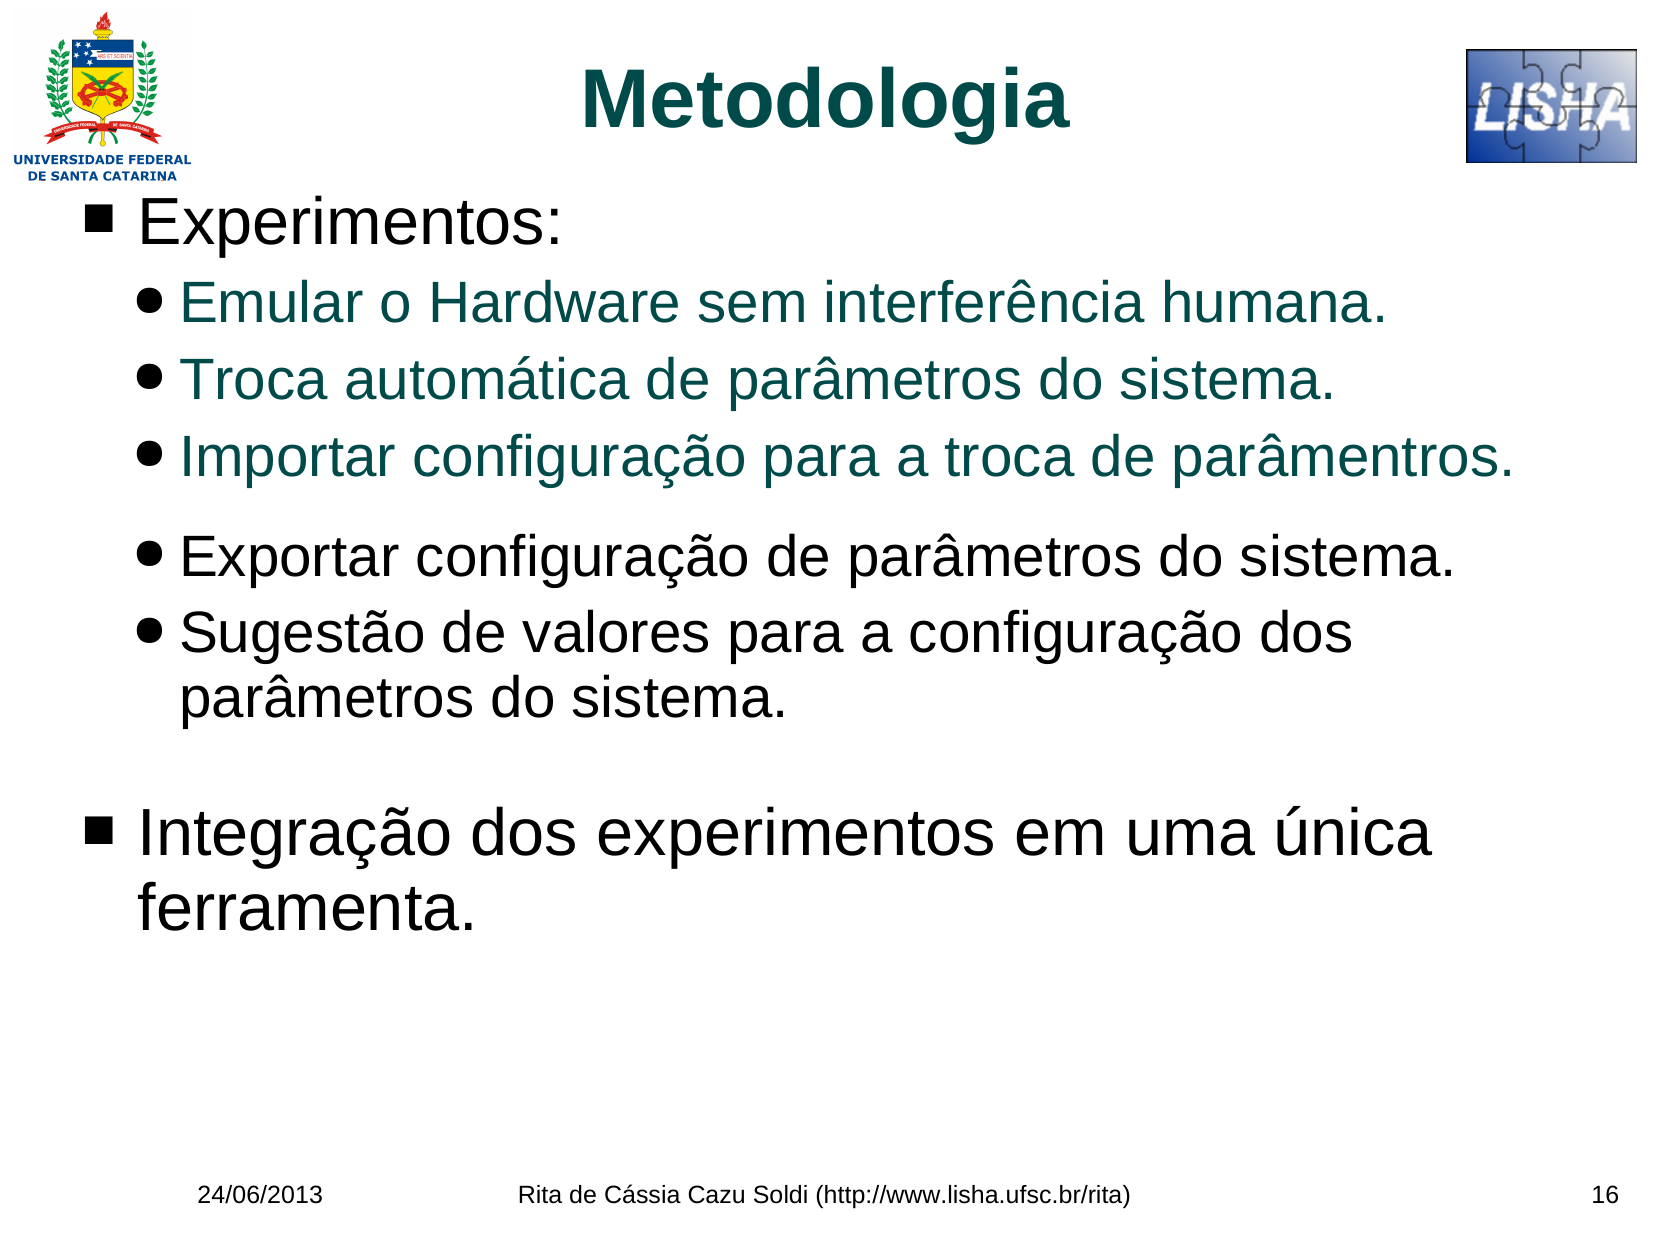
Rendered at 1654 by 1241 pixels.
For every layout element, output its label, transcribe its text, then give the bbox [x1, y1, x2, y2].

picture [1466, 49, 1637, 163]
title Metodologia [190, 27, 1461, 183]
picture [13, 6, 191, 181]
list Experimentos: Emular o Hardware sem interferência humana. Troca automática de parâmetros do sistema. Importar configuração para a troca de parâmentros. Exportar configuração de parâmetros do sistema. Sugestão de valores para a configuração dos parâmetros do sistema. Integração dos experimentos em uma única ferramenta. [37, 183, 1613, 1122]
